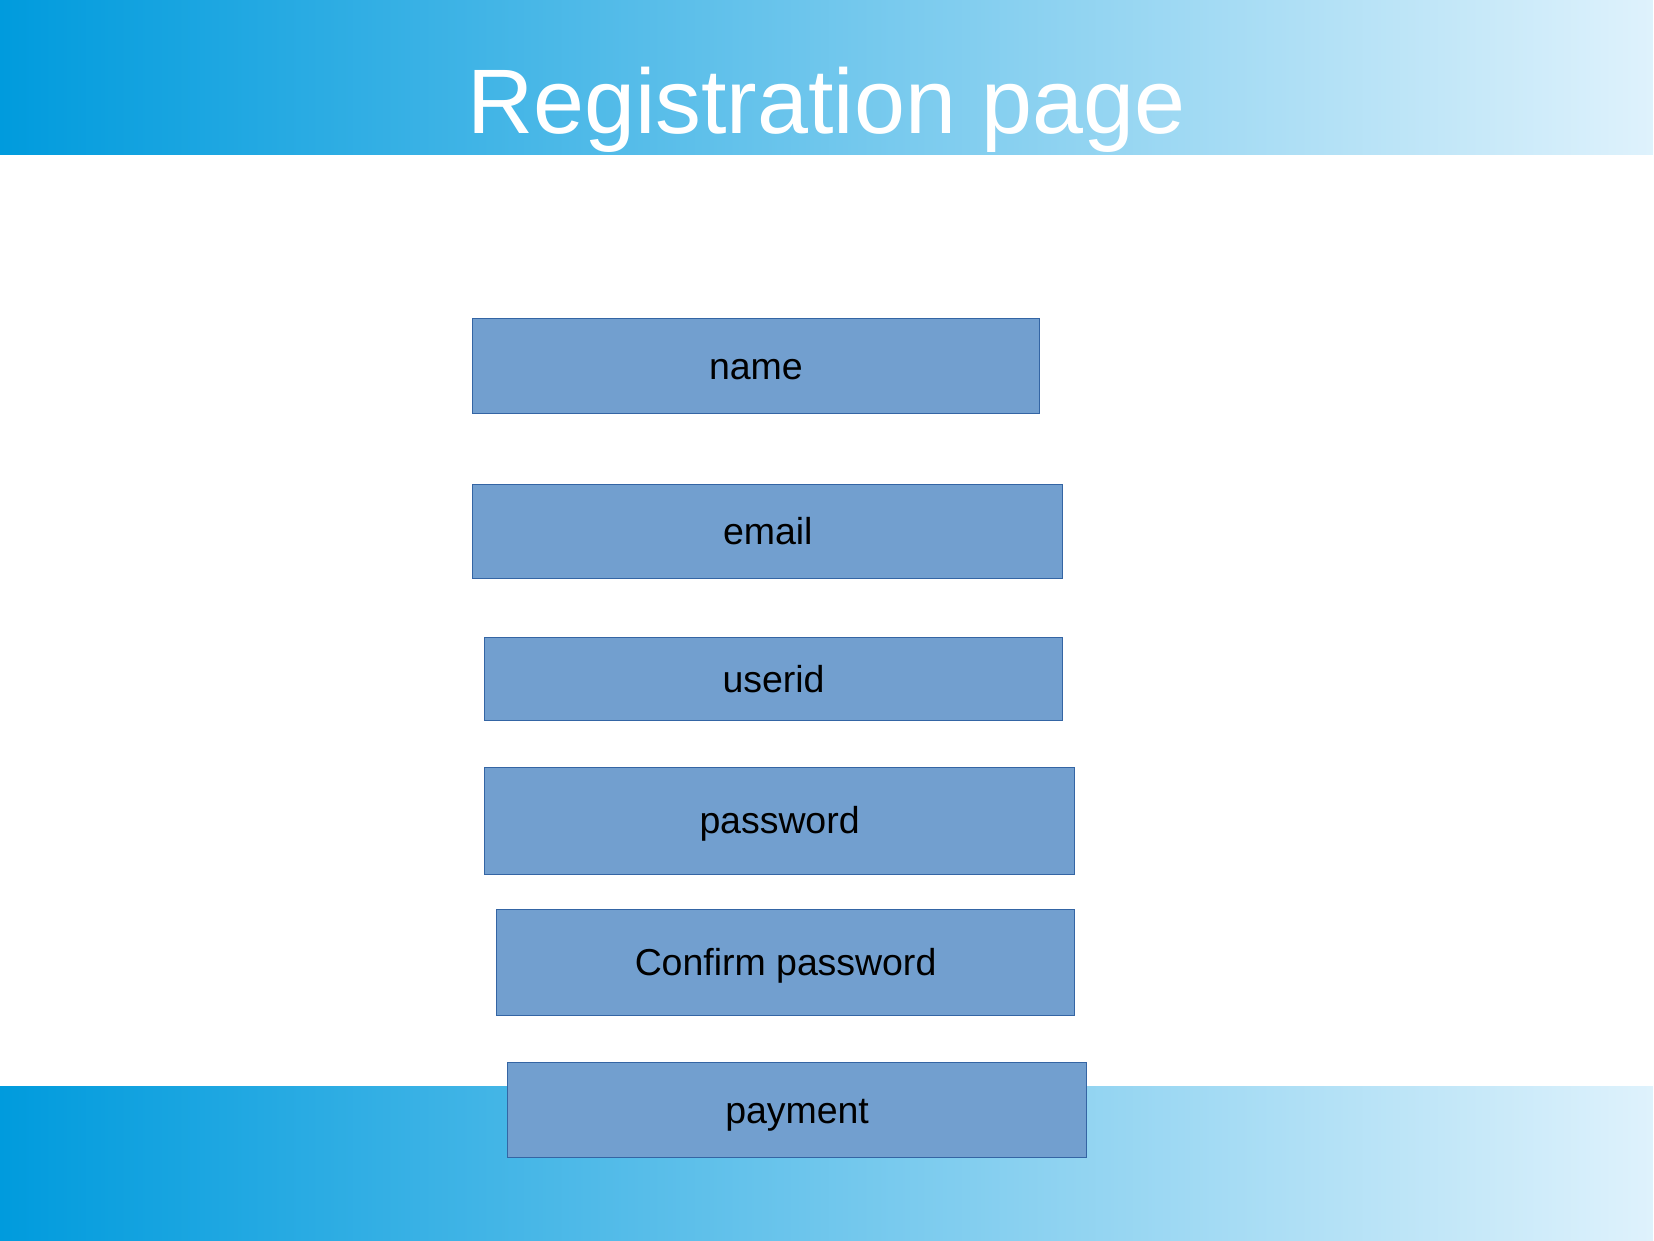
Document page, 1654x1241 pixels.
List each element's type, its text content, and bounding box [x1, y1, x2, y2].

title Registration page [82, 49, 1571, 155]
text_box payment [507, 1062, 1087, 1158]
text_box Confirm password [496, 909, 1075, 1016]
text_box email [472, 484, 1063, 579]
text_box password [484, 767, 1075, 875]
text_box name [472, 318, 1040, 414]
text_box userid [484, 637, 1063, 721]
